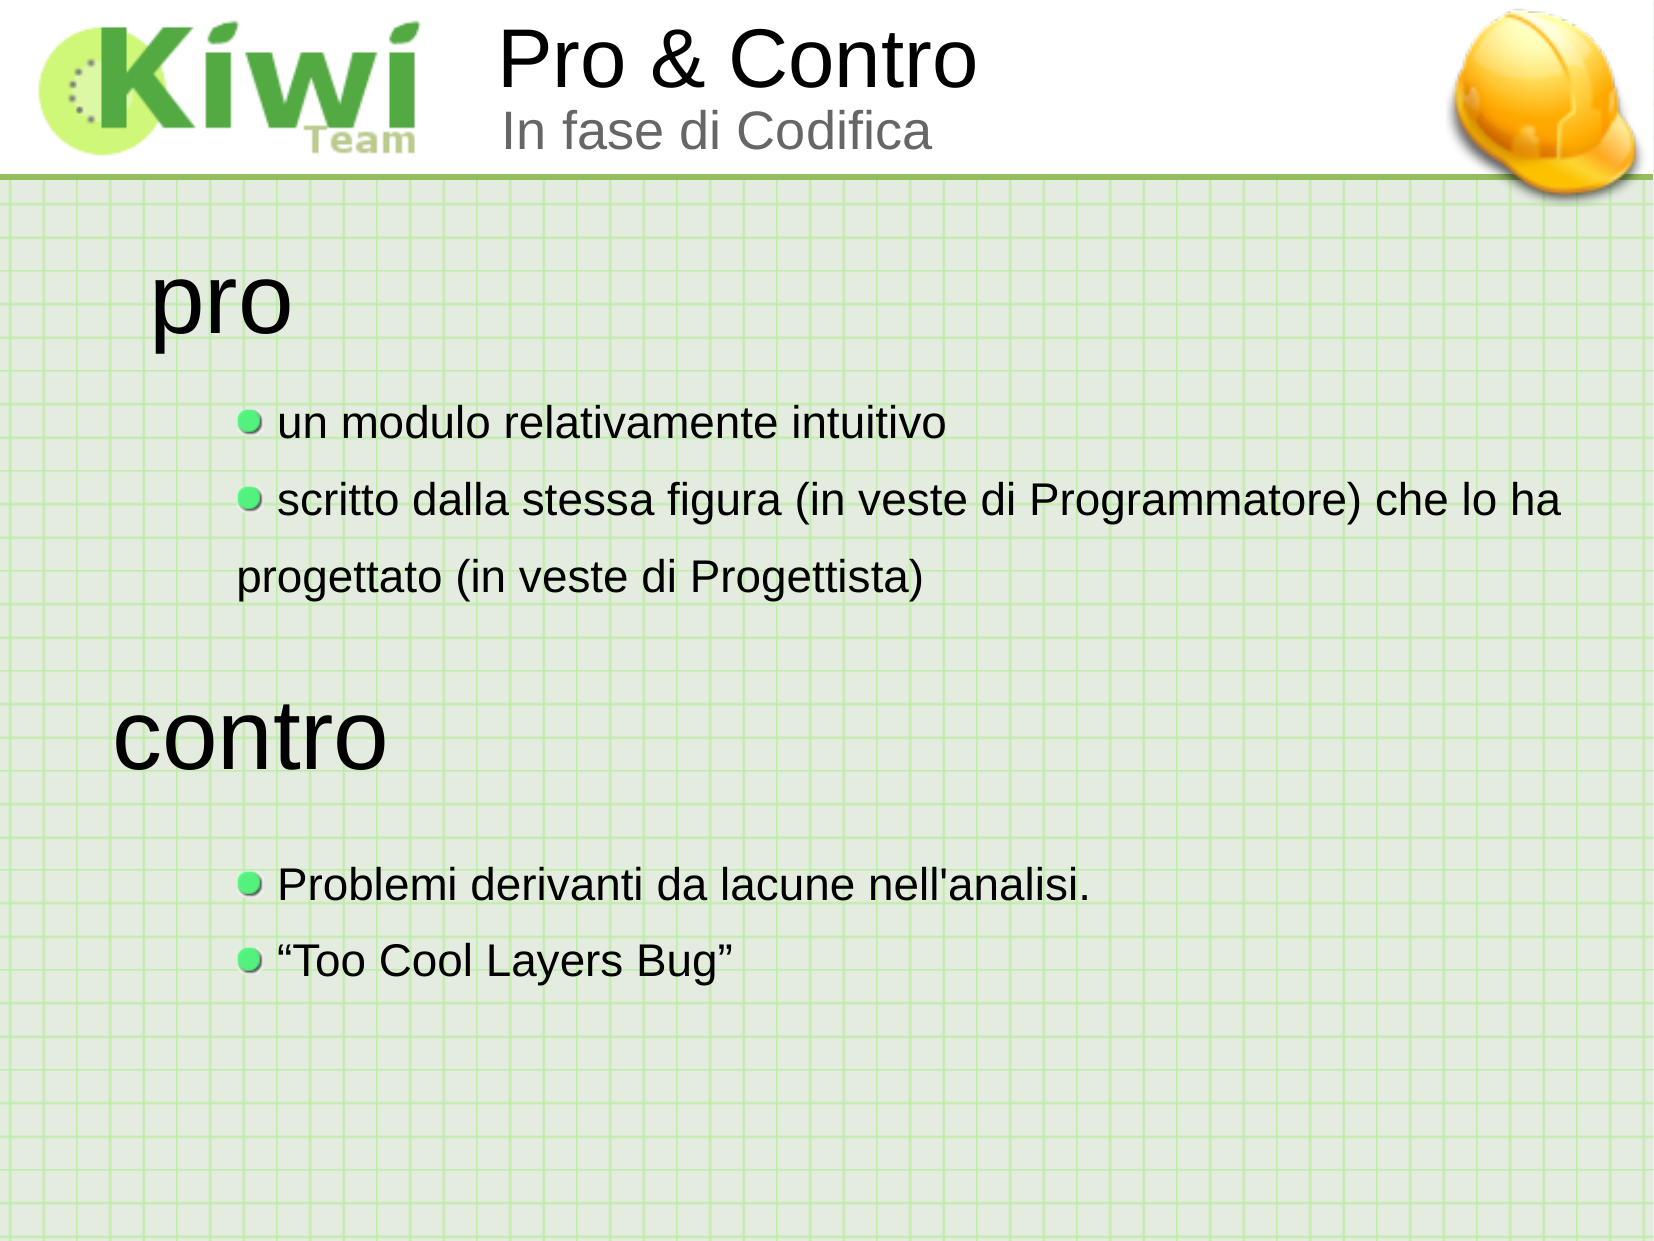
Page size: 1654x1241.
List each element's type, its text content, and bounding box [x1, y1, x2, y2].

text_box contro [88, 679, 414, 791]
text_box pro [59, 242, 384, 355]
title Pro & Contro [472, 0, 1004, 148]
text_box [0, 0, 1446, 174]
title In fase di Codifica [501, 88, 1329, 173]
text_box un modulo relativamente intuitivo scritto dalla stessa figura (in veste di Programmatore) che lo ha progettato (in veste di Progettista) Problemi derivanti da lacune nell'analisi. “Too Cool Layers Bug” [236, 354, 1625, 1004]
picture [0, 0, 1654, 1241]
picture [29, 7, 438, 166]
